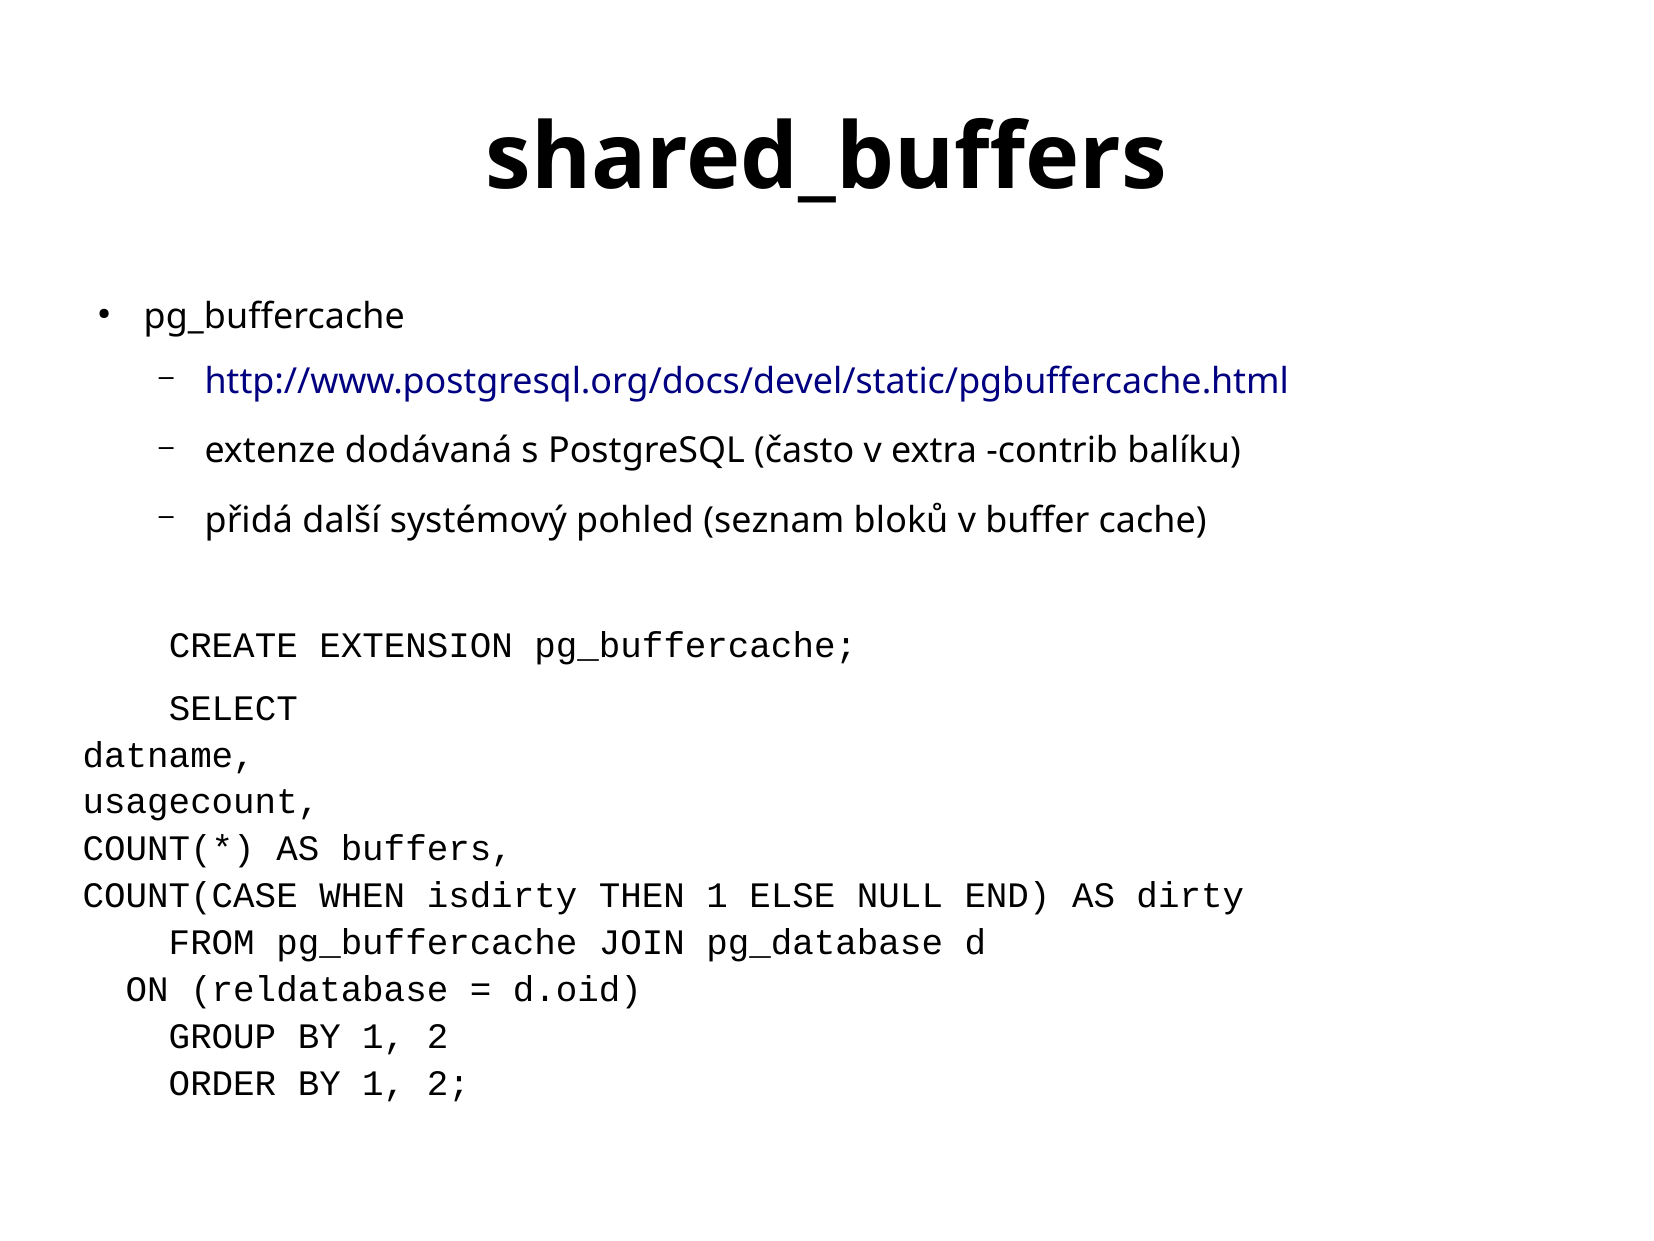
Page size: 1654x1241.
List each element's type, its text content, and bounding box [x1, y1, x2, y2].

list pg_buffercache http://www.postgresql.org/docs/devel/static/pgbuffercache.html extenze dodávaná s PostgreSQL (často v extra -contrib balíku) přidá další systémový pohled (seznam bloků v buffer cache) CREATE EXTENSION pg_buffercache; SELECT datname, usagecount, COUNT(*) AS buffers, COUNT(CASE WHEN isdirty THEN 1 ELSE NULL END) AS dirty FROM pg_buffercache JOIN pg_database d ON (reldatabase = d.oid) GROUP BY 1, 2 ORDER BY 1, 2; [82, 290, 1538, 1111]
title shared_buffers [82, 49, 1571, 257]
